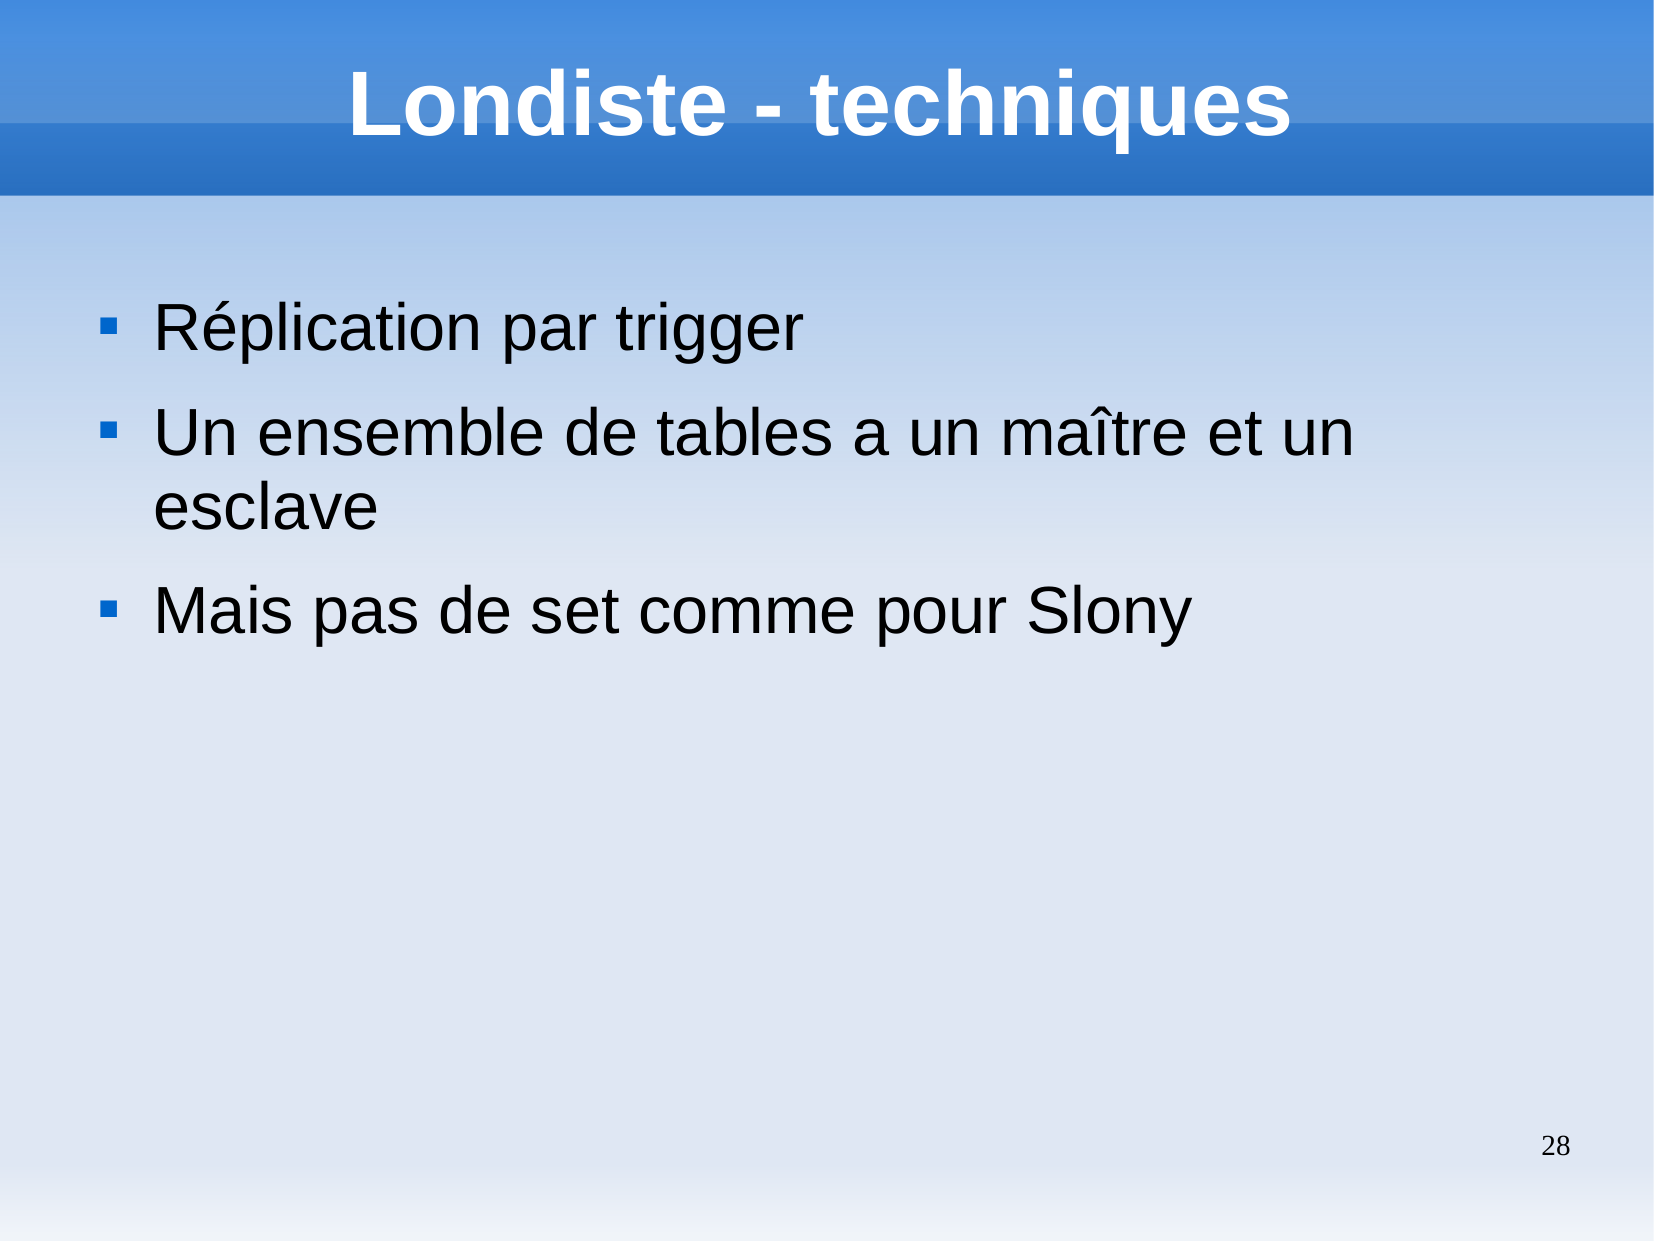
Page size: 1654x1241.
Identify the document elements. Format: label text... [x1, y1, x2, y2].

title Londiste - techniques [76, 0, 1565, 208]
picture [0, 0, 1654, 1241]
list Réplication par trigger Un ensemble de tables a un maître et un esclave Mais pas de set comme pour Slony [82, 290, 1571, 1109]
